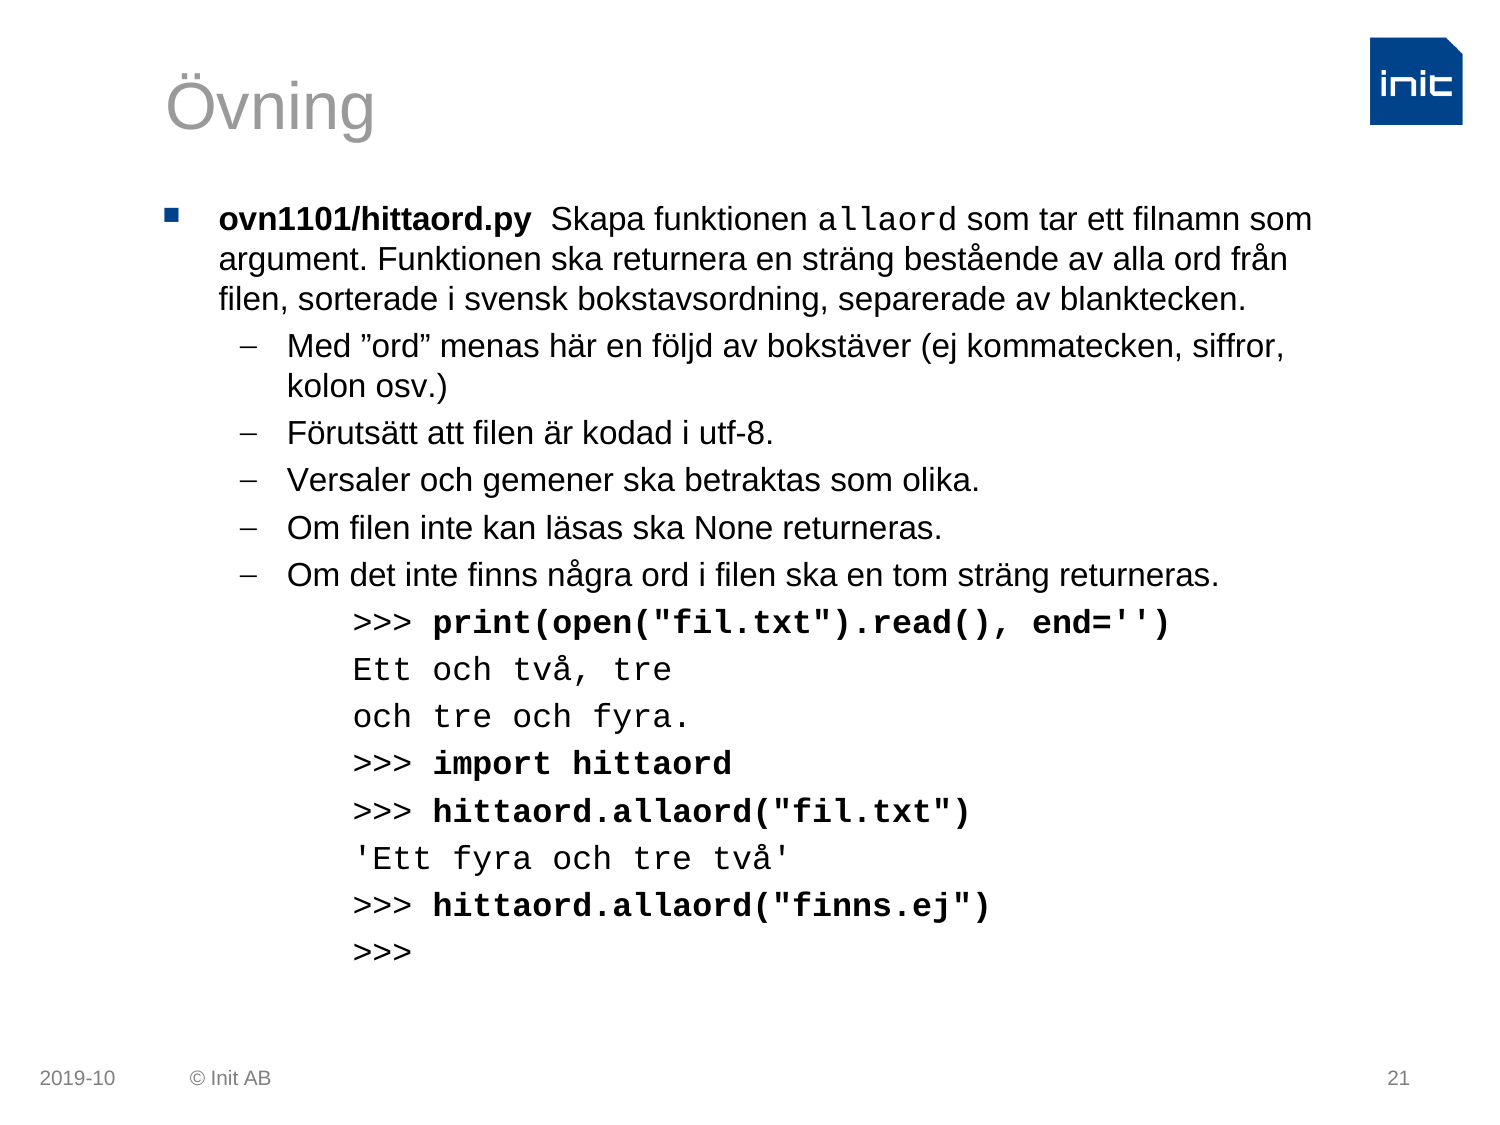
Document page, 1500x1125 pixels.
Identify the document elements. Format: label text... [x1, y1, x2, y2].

picture [1370, 37, 1463, 125]
text_box Övning [150, 0, 1351, 151]
text_box ovn1101/hittaord.py Skapa funktionen allaord som tar ett filnamn som argument. Funktionen ska returnera en sträng bestående av alla ord från filen, sorterade i svensk bokstavsordning, separerade av blanktecken. Med ”ord” menas här en följd av bokstäver (ej kommatecken, siffror, kolon osv.) Förutsätt att filen är kodad i utf-8. Versaler och gemener ska betraktas som olika. Om filen inte kan läsas ska None returneras. Om det inte finns några ord i filen ska en tom sträng returneras. >>> print(open("fil.txt").read(), end='') Ett och två, tre och tre och fyra. >>> import hittaord >>> hittaord.allaord("fil.txt") 'Ett fyra och tre två' >>> hittaord.allaord("finns.ej") >>> [150, 189, 1351, 963]
text_box <nummer> [1350, 1037, 1426, 1098]
text_box 2019-10 [24, 1037, 151, 1098]
text_box © Init AB [174, 1037, 1326, 1098]
